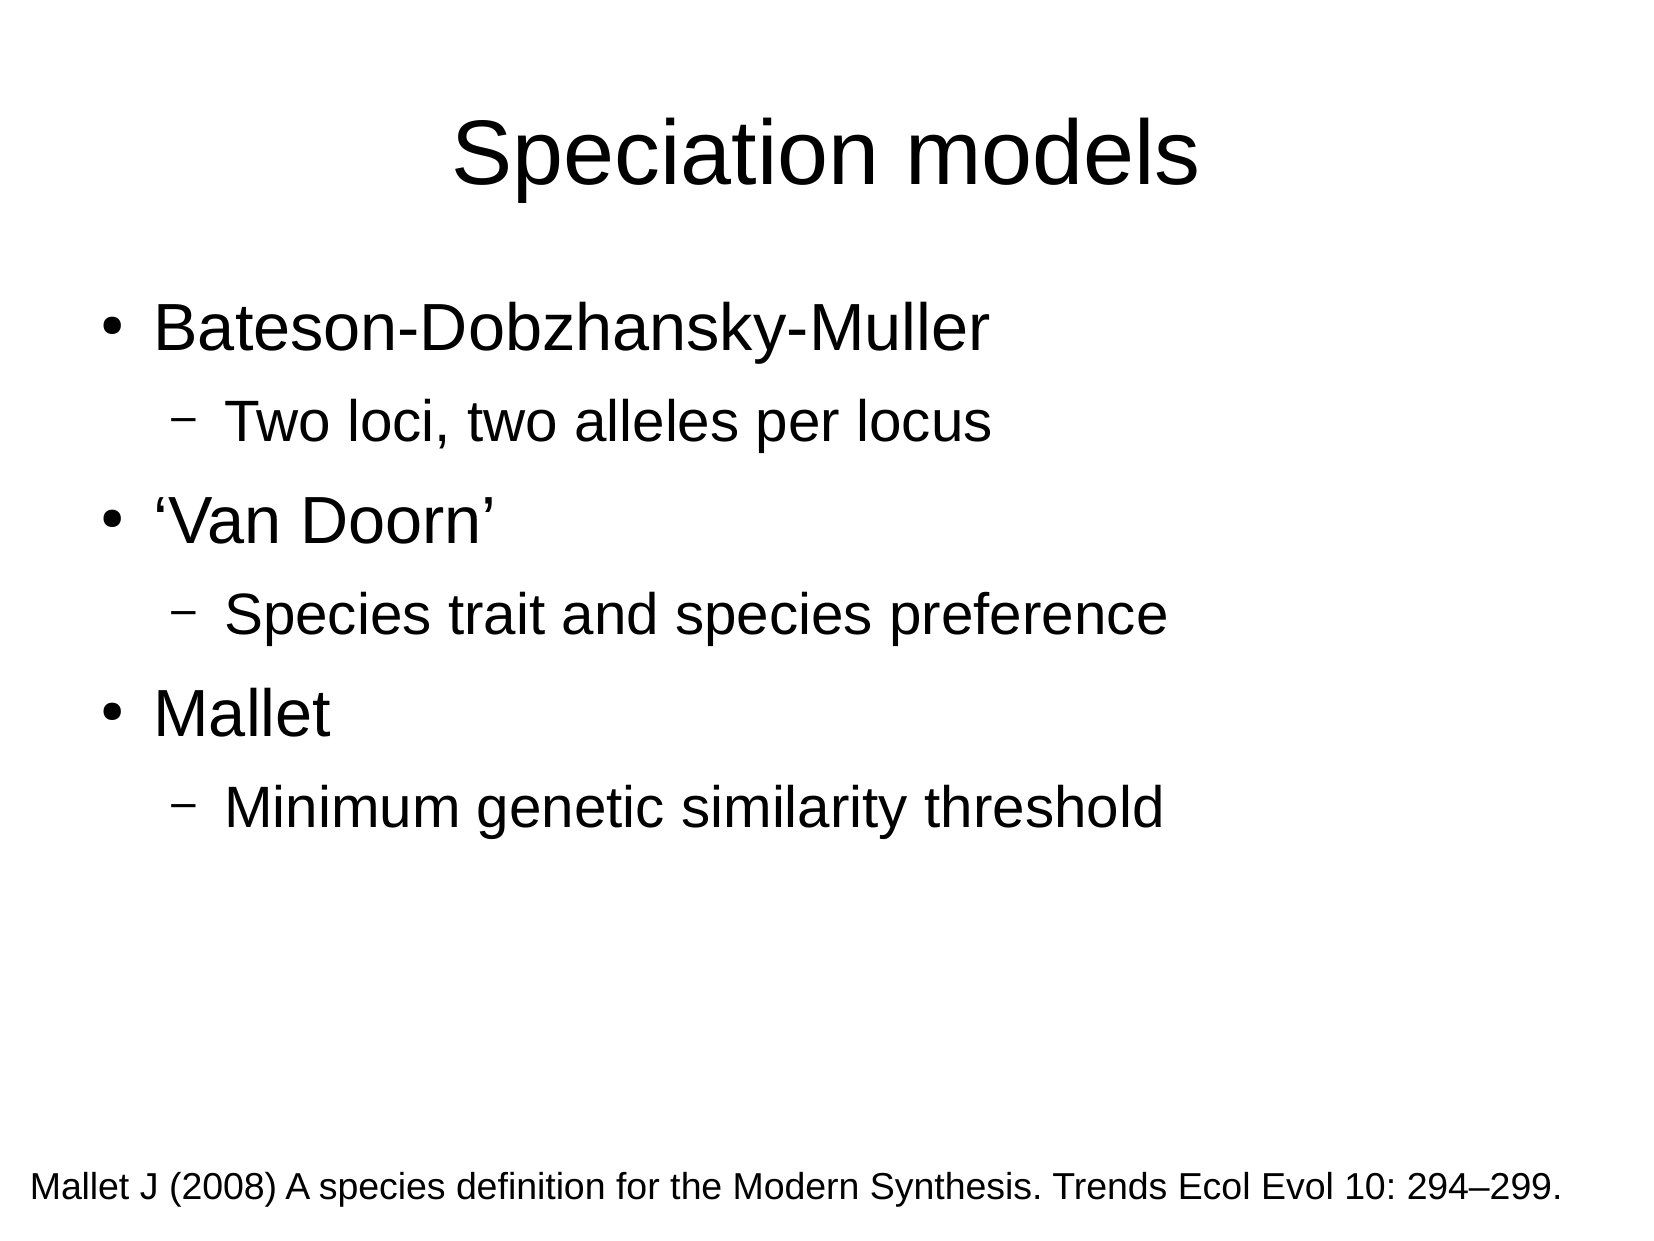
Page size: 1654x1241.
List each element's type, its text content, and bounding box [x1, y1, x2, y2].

text_box Mallet J (2008) A species definition for the Modern Synthesis. Trends Ecol Evol 10: 294–299. [15, 1158, 1636, 1216]
list Bateson-Dobzhansky-Muller Two loci, two alleles per locus ‘Van Doorn’ Species trait and species preference Mallet Minimum genetic similarity threshold [82, 290, 1571, 1010]
title Speciation models [82, 49, 1571, 257]
